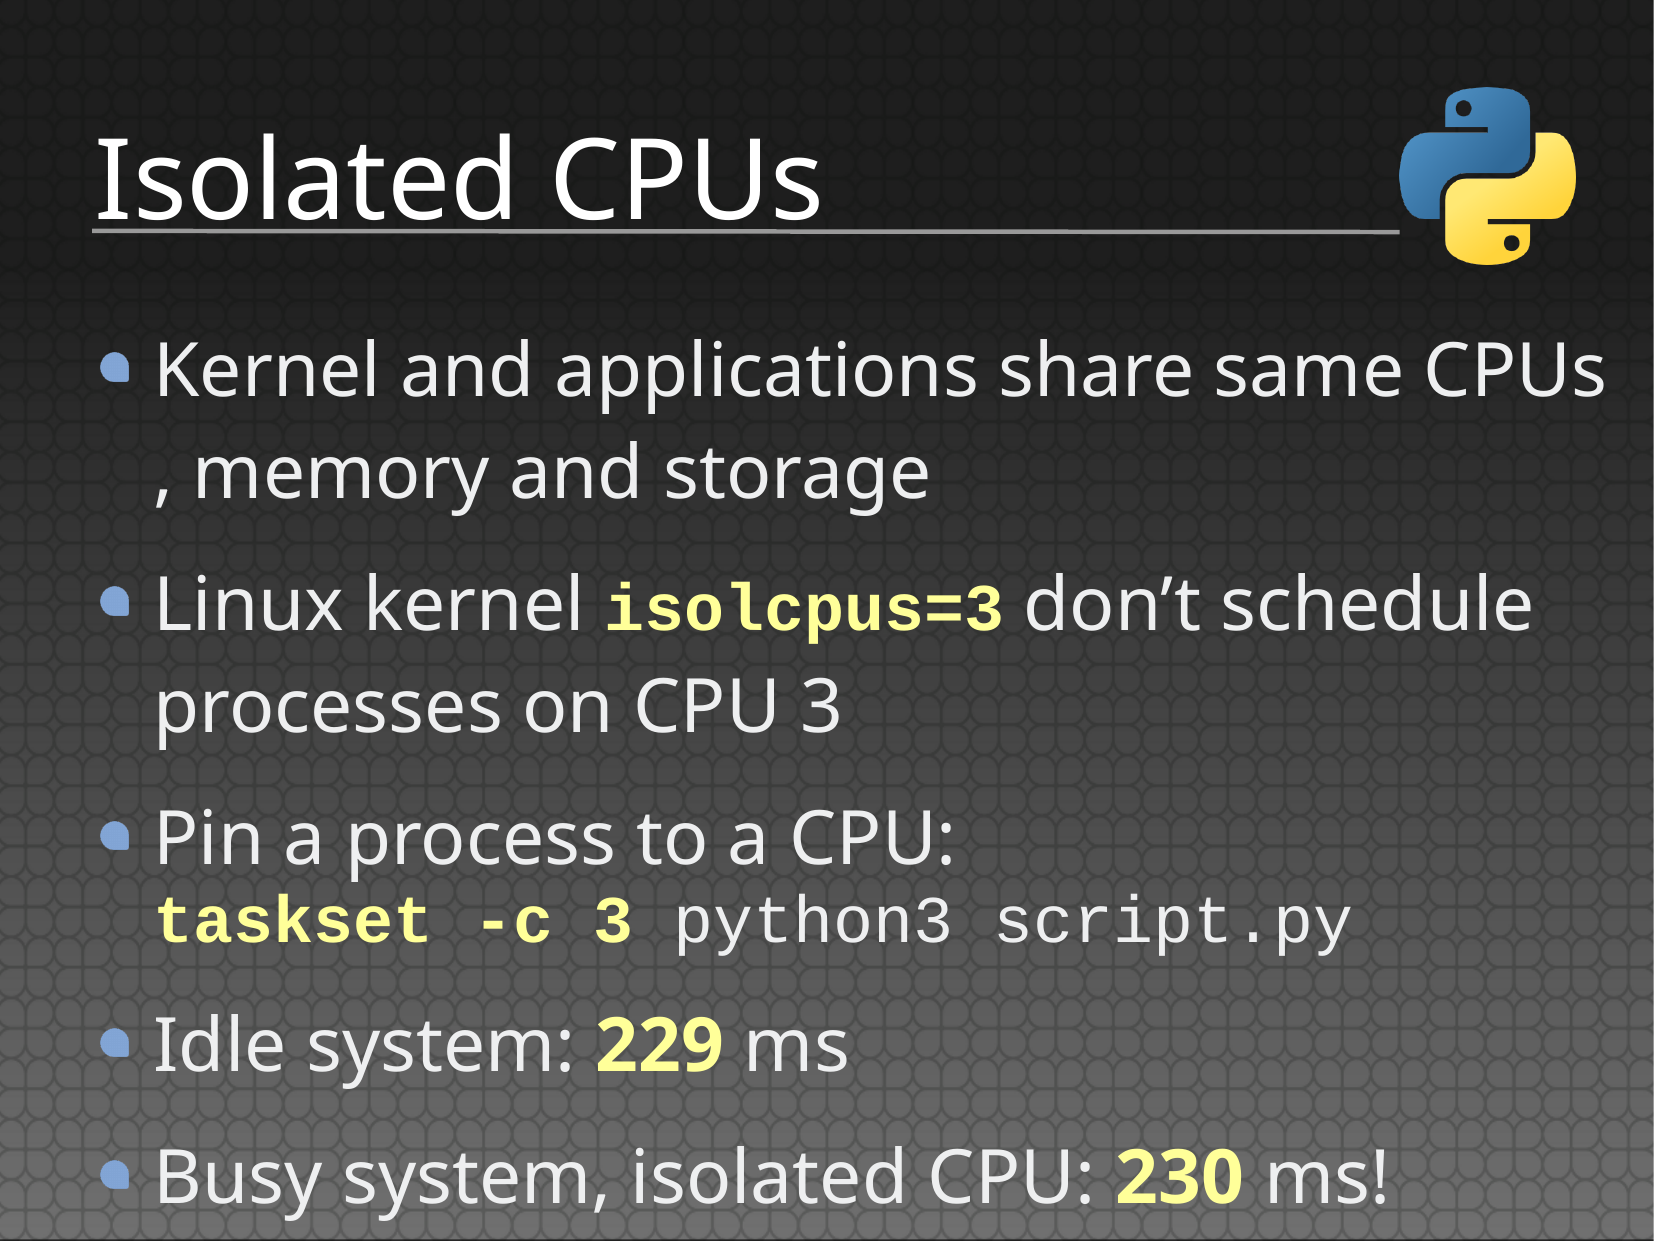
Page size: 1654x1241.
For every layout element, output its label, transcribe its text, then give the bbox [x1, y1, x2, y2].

title Isolated CPUs [94, 100, 1426, 251]
picture [0, 0, 1654, 1241]
list Kernel and applications share same CPUs , memory and storage Linux kernel isolcpus=3 don’t schedule processes on CPU 3 Pin a process to a CPU: taskset -c 3 python3 script.py Idle system: 229 ms Busy system, isolated CPU: 230 ms! [82, 316, 1616, 1080]
